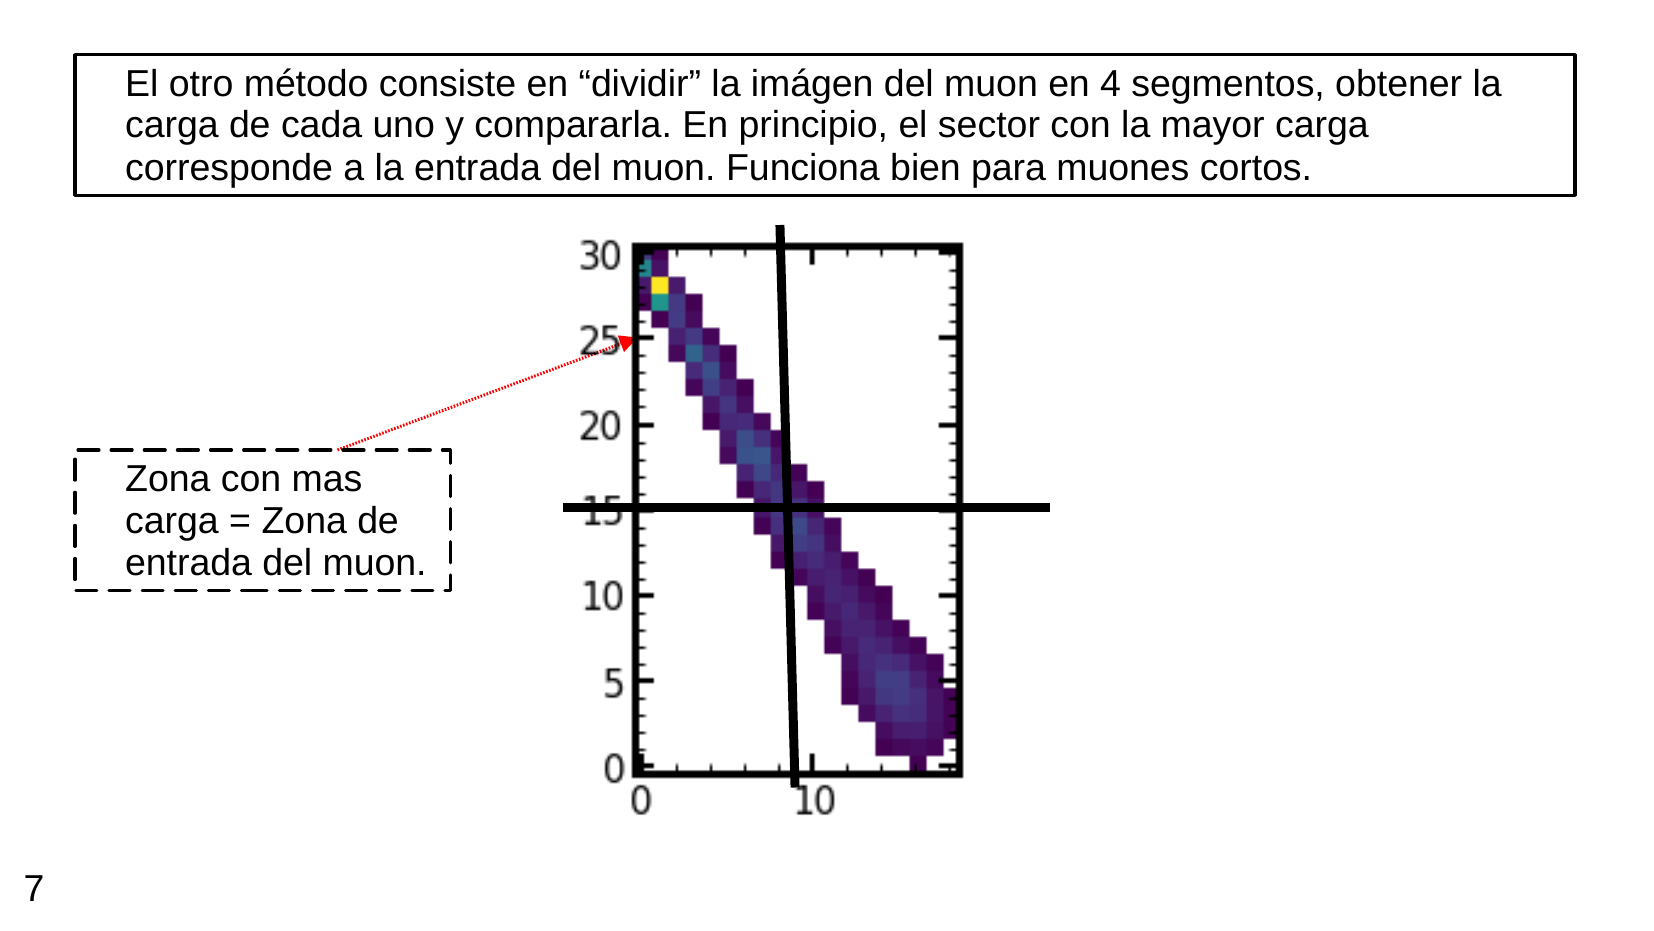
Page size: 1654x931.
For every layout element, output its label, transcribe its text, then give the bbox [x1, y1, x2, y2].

picture [562, 224, 782, 503]
text_box <number> [8, 860, 638, 931]
text_box Zona con mas carga = Zona de entrada del muon. [75, 450, 451, 591]
picture [785, 224, 976, 503]
text_box El otro método consiste en “dividir” la imágen del muon en 4 segmentos, obtener la carga de cada uno y compararla. En principio, el sector con la mayor carga corresponde a la entrada del muon. Funciona bien para muones cortos. [75, 54, 1576, 196]
picture [562, 504, 976, 837]
